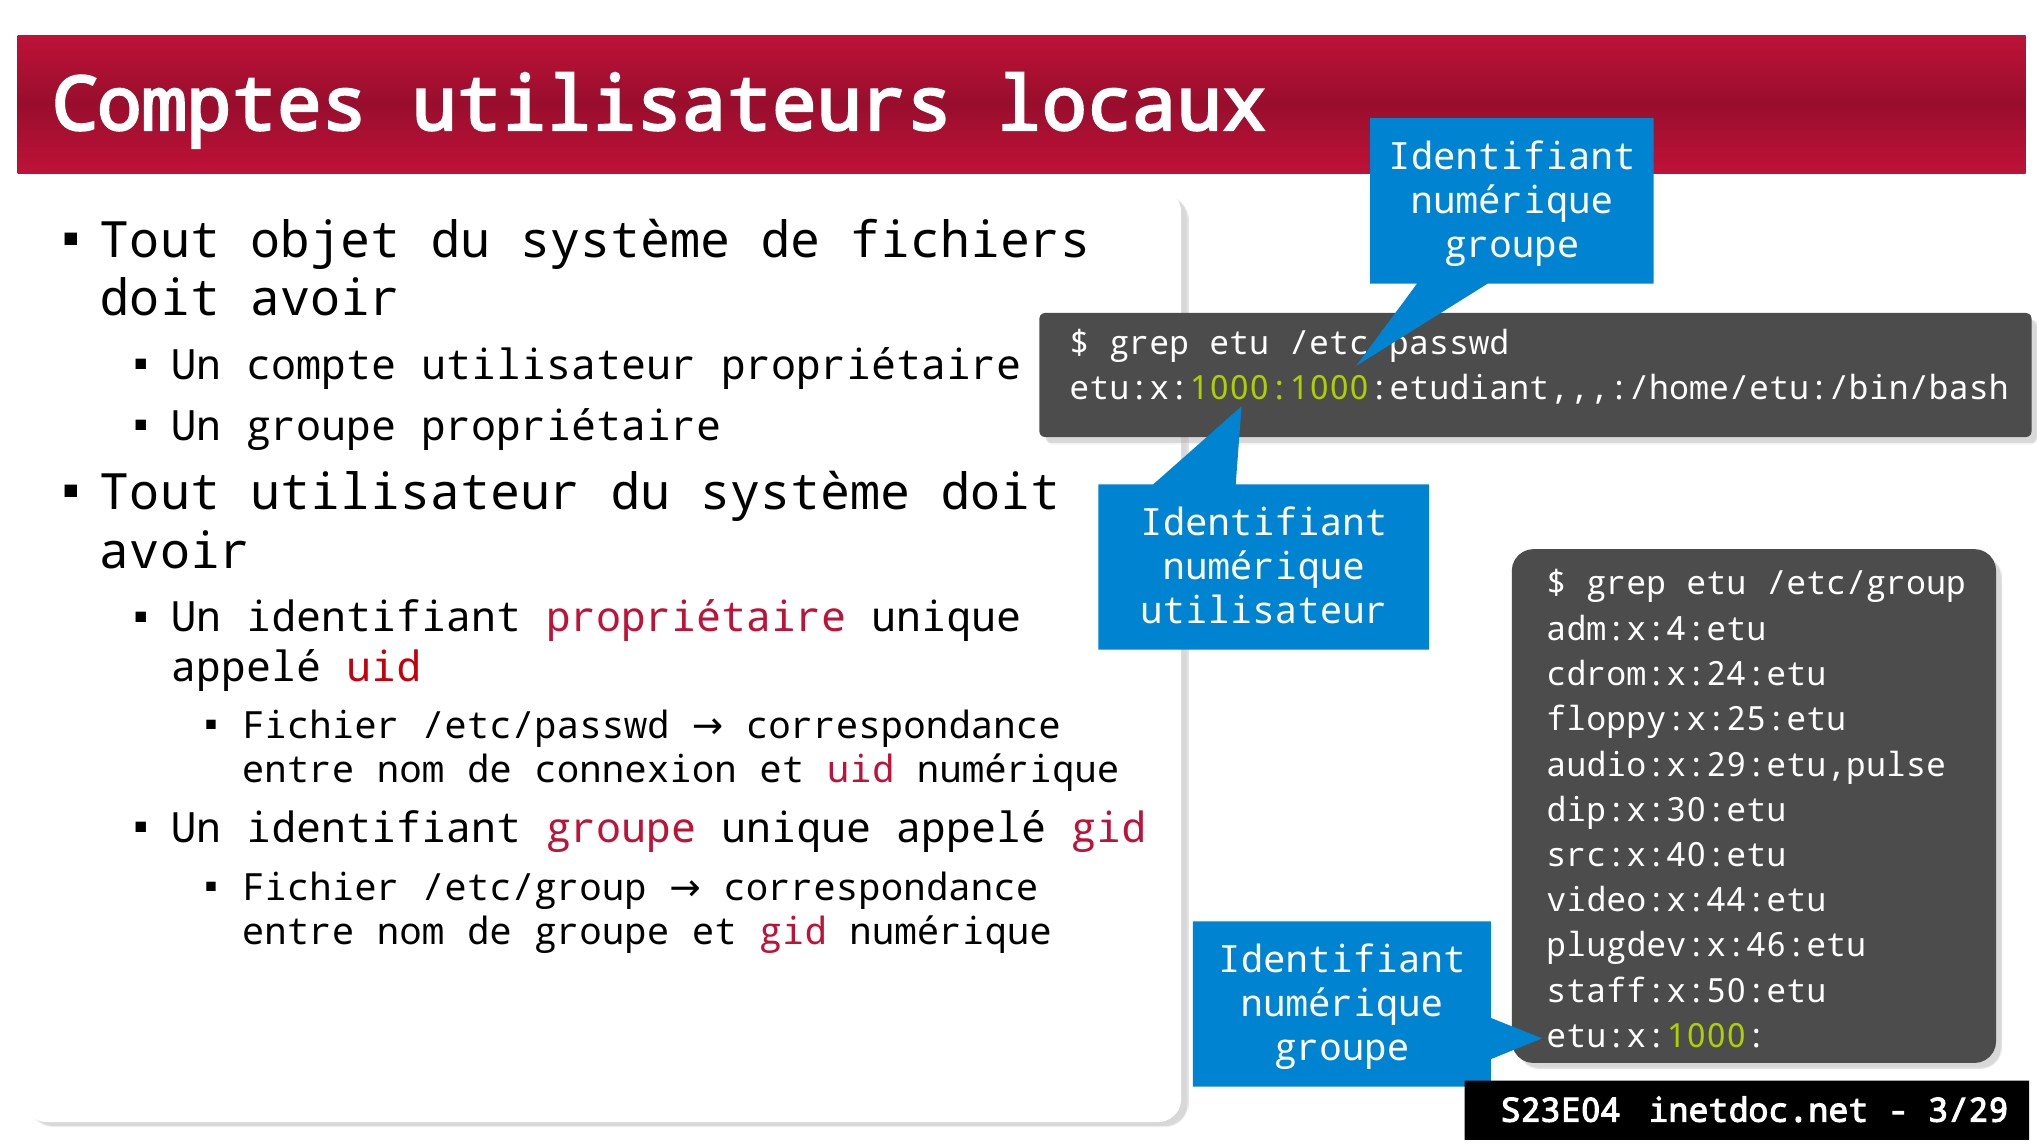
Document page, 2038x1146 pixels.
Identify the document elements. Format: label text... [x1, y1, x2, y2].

text_box Comptes utilisateurs locaux [17, 35, 2026, 174]
text_box Tout objet du système de fichiers doit avoir Un compte utilisateur propriétaire Un groupe propriétaire Tout utilisateur du système doit avoir Un identifiant propriétaire unique appelé uid Fichier /etc/passwd → correspondance entre nom de connexion et uid numérique Un identifiant groupe unique appelé gid Fichier /etc/group → correspondance entre nom de groupe et gid numérique [23, 188, 1182, 1123]
text_box $ grep etu /etc/passwd etu:x:1000:1000:etudiant,,,:/home/etu:/bin/bash [1039, 312, 2032, 438]
text_box Identifiant numérique groupe [1356, 118, 1654, 366]
text_box Identifiant numérique utilisateur [1098, 406, 1430, 650]
text_box S23E04 inetdoc.net - <numéro>/29 [1464, 1080, 2030, 1140]
text_box $ grep etu /etc/group adm:x:4:etu cdrom:x:24:etu floppy:x:25:etu audio:x:29:etu,pulse dip:x:30:etu src:x:40:etu video:x:44:etu plugdev:x:46:etu staff:x:50:etu etu:x:1000: [1511, 549, 1997, 1063]
text_box Identifiant numérique groupe [1192, 921, 1543, 1087]
